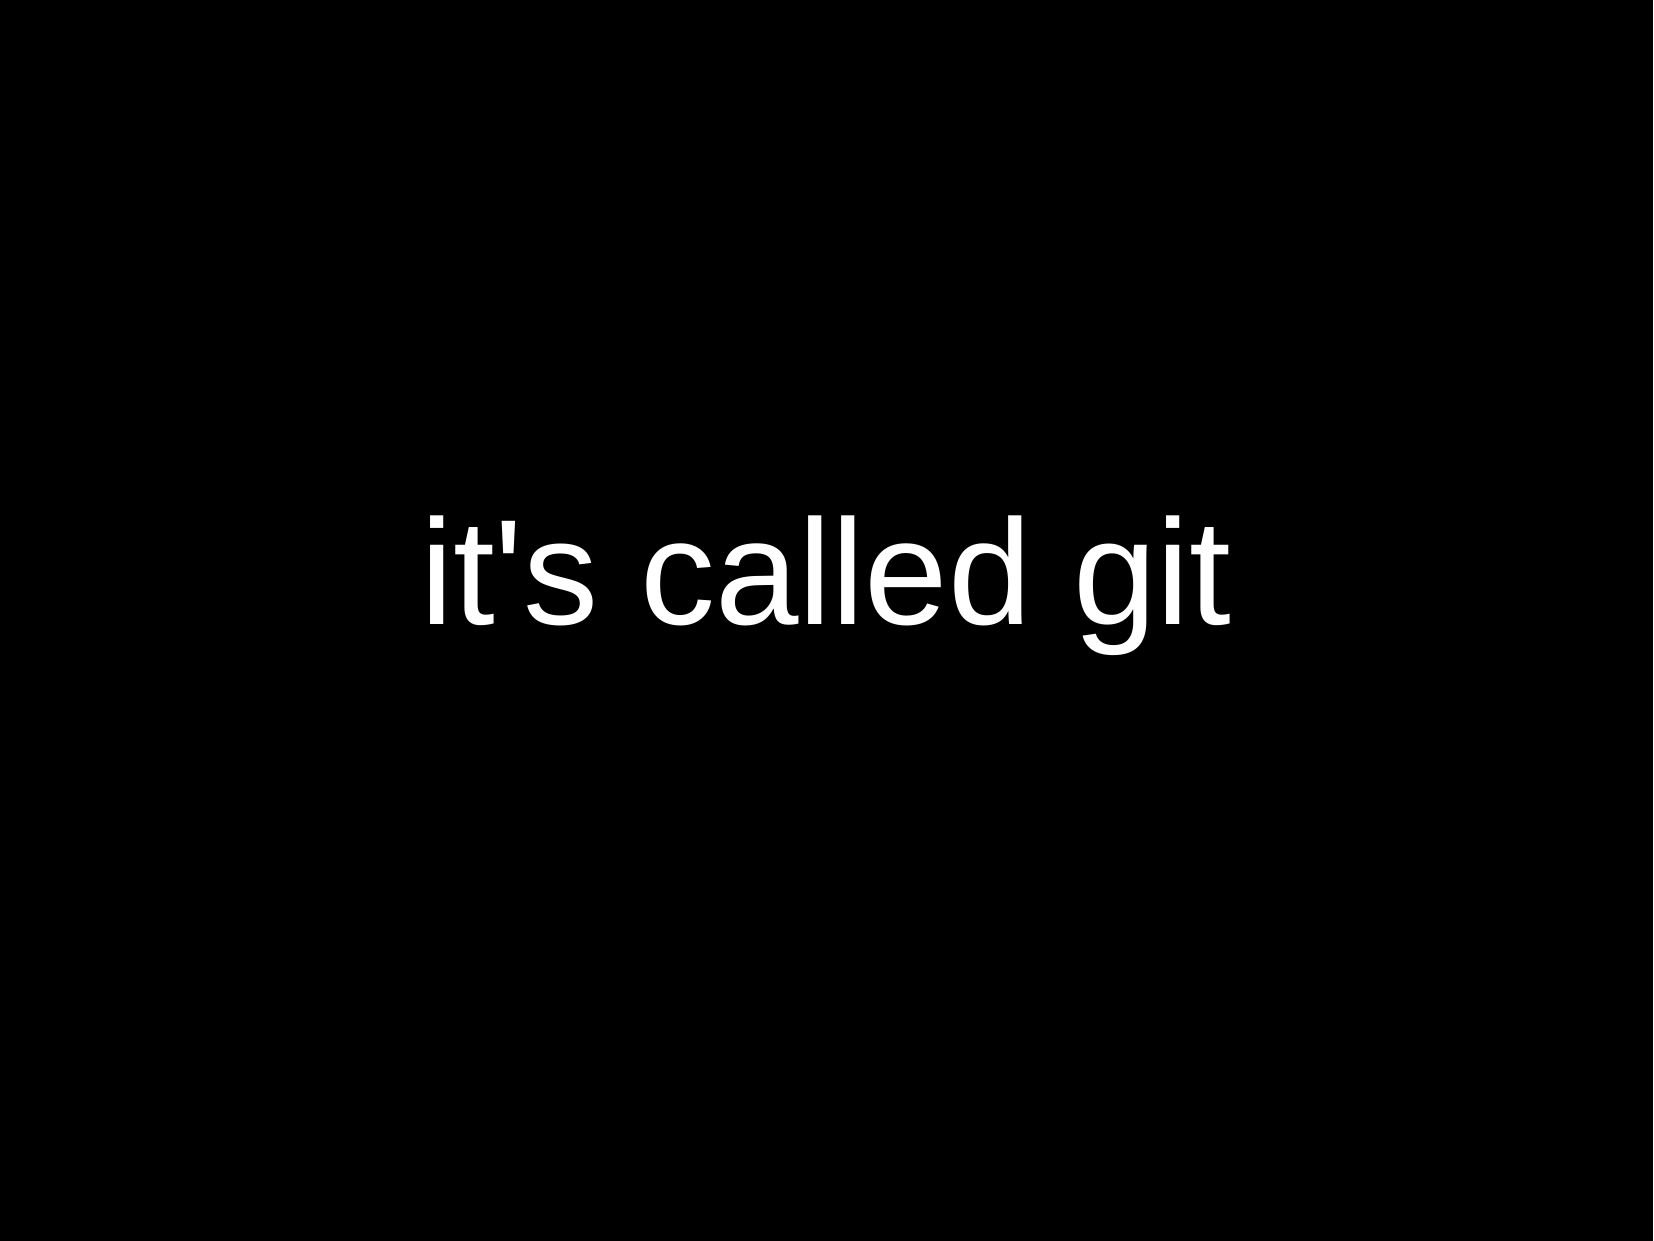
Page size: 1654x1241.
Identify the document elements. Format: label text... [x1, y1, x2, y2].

title it's called git [82, 56, 1571, 1088]
